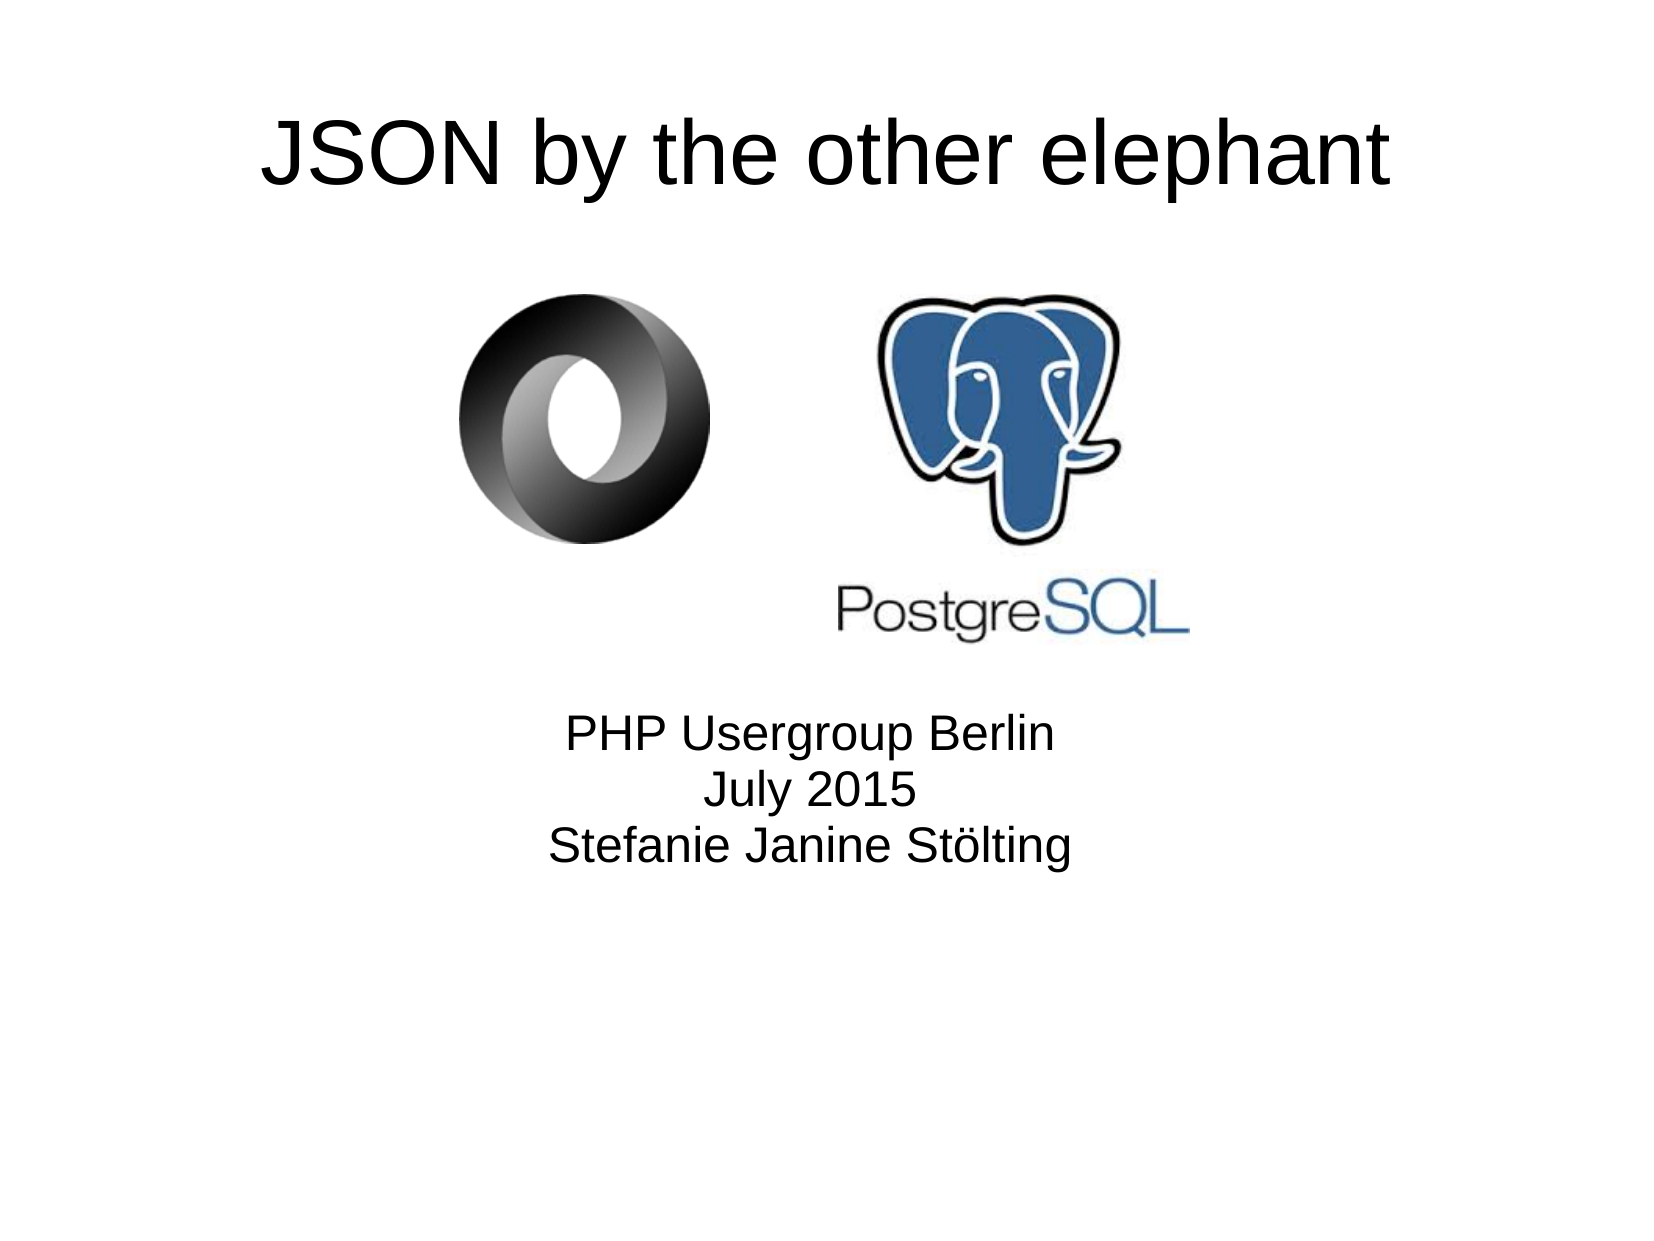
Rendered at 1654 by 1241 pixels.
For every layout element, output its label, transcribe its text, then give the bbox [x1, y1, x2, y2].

subtitle PHP Usergroup Berlin July 2015 Stefanie Janine Stölting [82, 290, 1538, 1010]
picture [459, 294, 710, 545]
picture [838, 294, 1190, 646]
title JSON by the other elephant [82, 49, 1571, 257]
